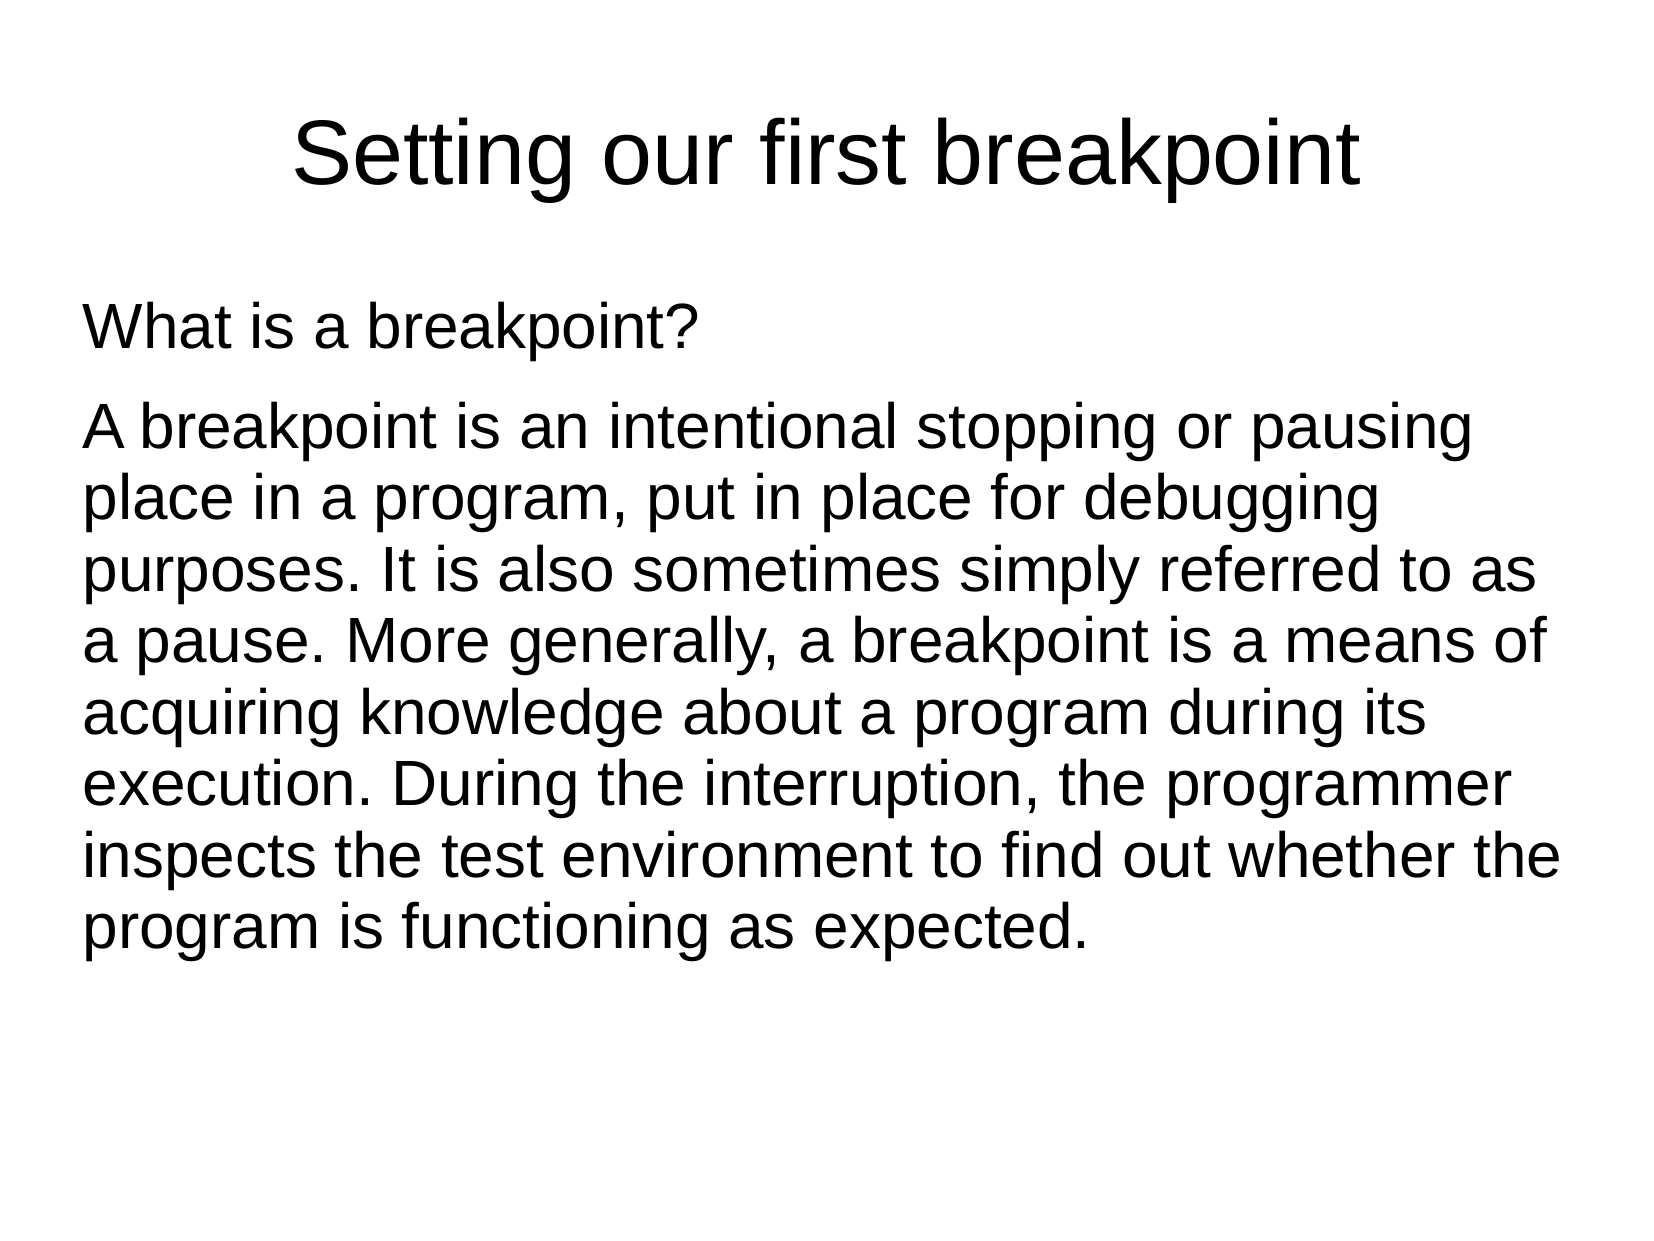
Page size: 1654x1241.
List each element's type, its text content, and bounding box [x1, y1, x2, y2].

title Setting our first breakpoint [82, 49, 1571, 257]
list What is a breakpoint? A breakpoint is an intentional stopping or pausing place in a program, put in place for debugging purposes. It is also sometimes simply referred to as a pause. More generally, a breakpoint is a means of acquiring knowledge about a program during its execution. During the interruption, the programmer inspects the test environment to find out whether the program is functioning as expected. [82, 290, 1571, 1010]
